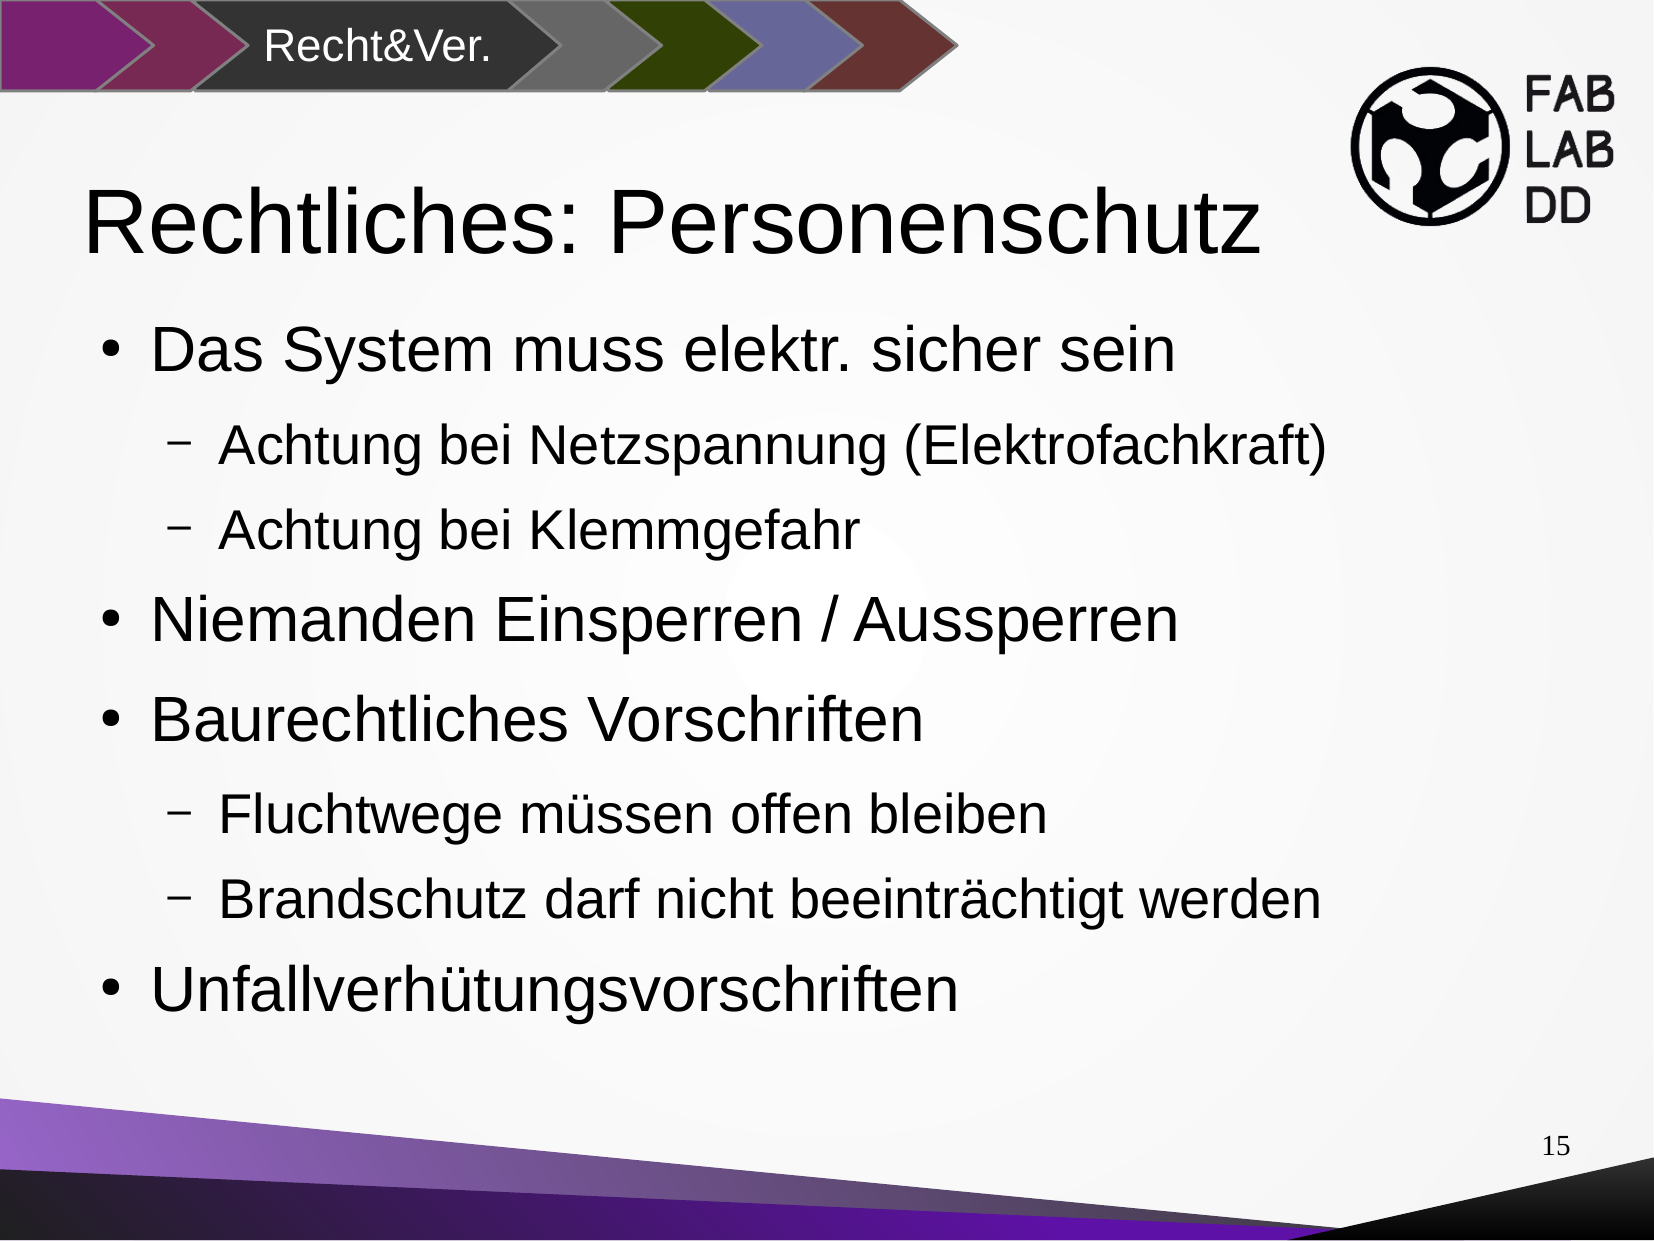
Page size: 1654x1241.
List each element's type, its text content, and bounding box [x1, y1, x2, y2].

title Rechtliches: Personenschutz [82, 118, 1300, 313]
text_box [509, 0, 958, 91]
picture [1324, 36, 1642, 257]
list Das System muss elektr. sicher sein Achtung bei Netzspannung (Elektrofachkraft) Achtung bei Klemmgefahr Niemanden Einsperren / Aussperren Baurechtliches Vorschriften Fluchtwege müssen offen bleiben Brandschutz darf nicht beeinträchtigt werden Unfallverhütungsvorschriften [82, 313, 1538, 1034]
text_box Recht&Ver. [194, 0, 562, 91]
text_box [0, 0, 249, 91]
